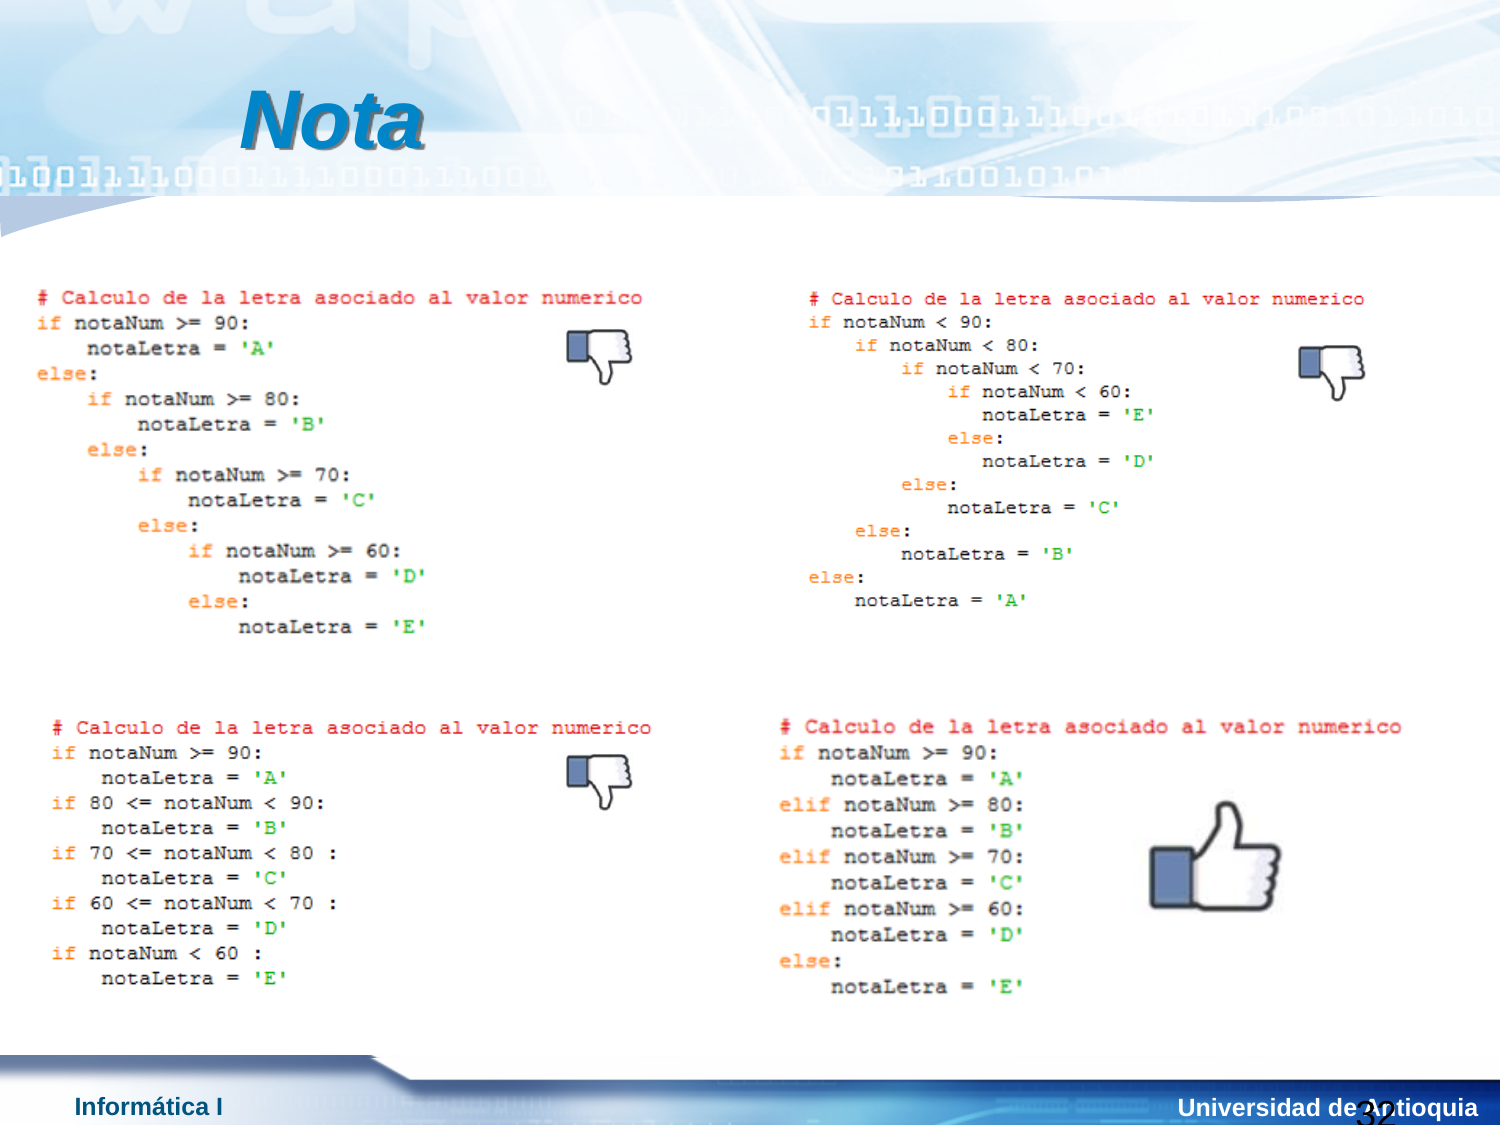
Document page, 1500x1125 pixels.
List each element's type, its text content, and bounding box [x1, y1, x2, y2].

picture [1332, 1105, 1337, 1114]
title Nota [224, 57, 1438, 150]
picture [0, 1055, 1500, 1125]
slide_number <número> [1340, 1082, 1500, 1125]
picture [0, 0, 1500, 196]
picture [800, 279, 1396, 625]
picture [29, 280, 656, 643]
picture [47, 704, 695, 992]
picture [764, 703, 1426, 1013]
